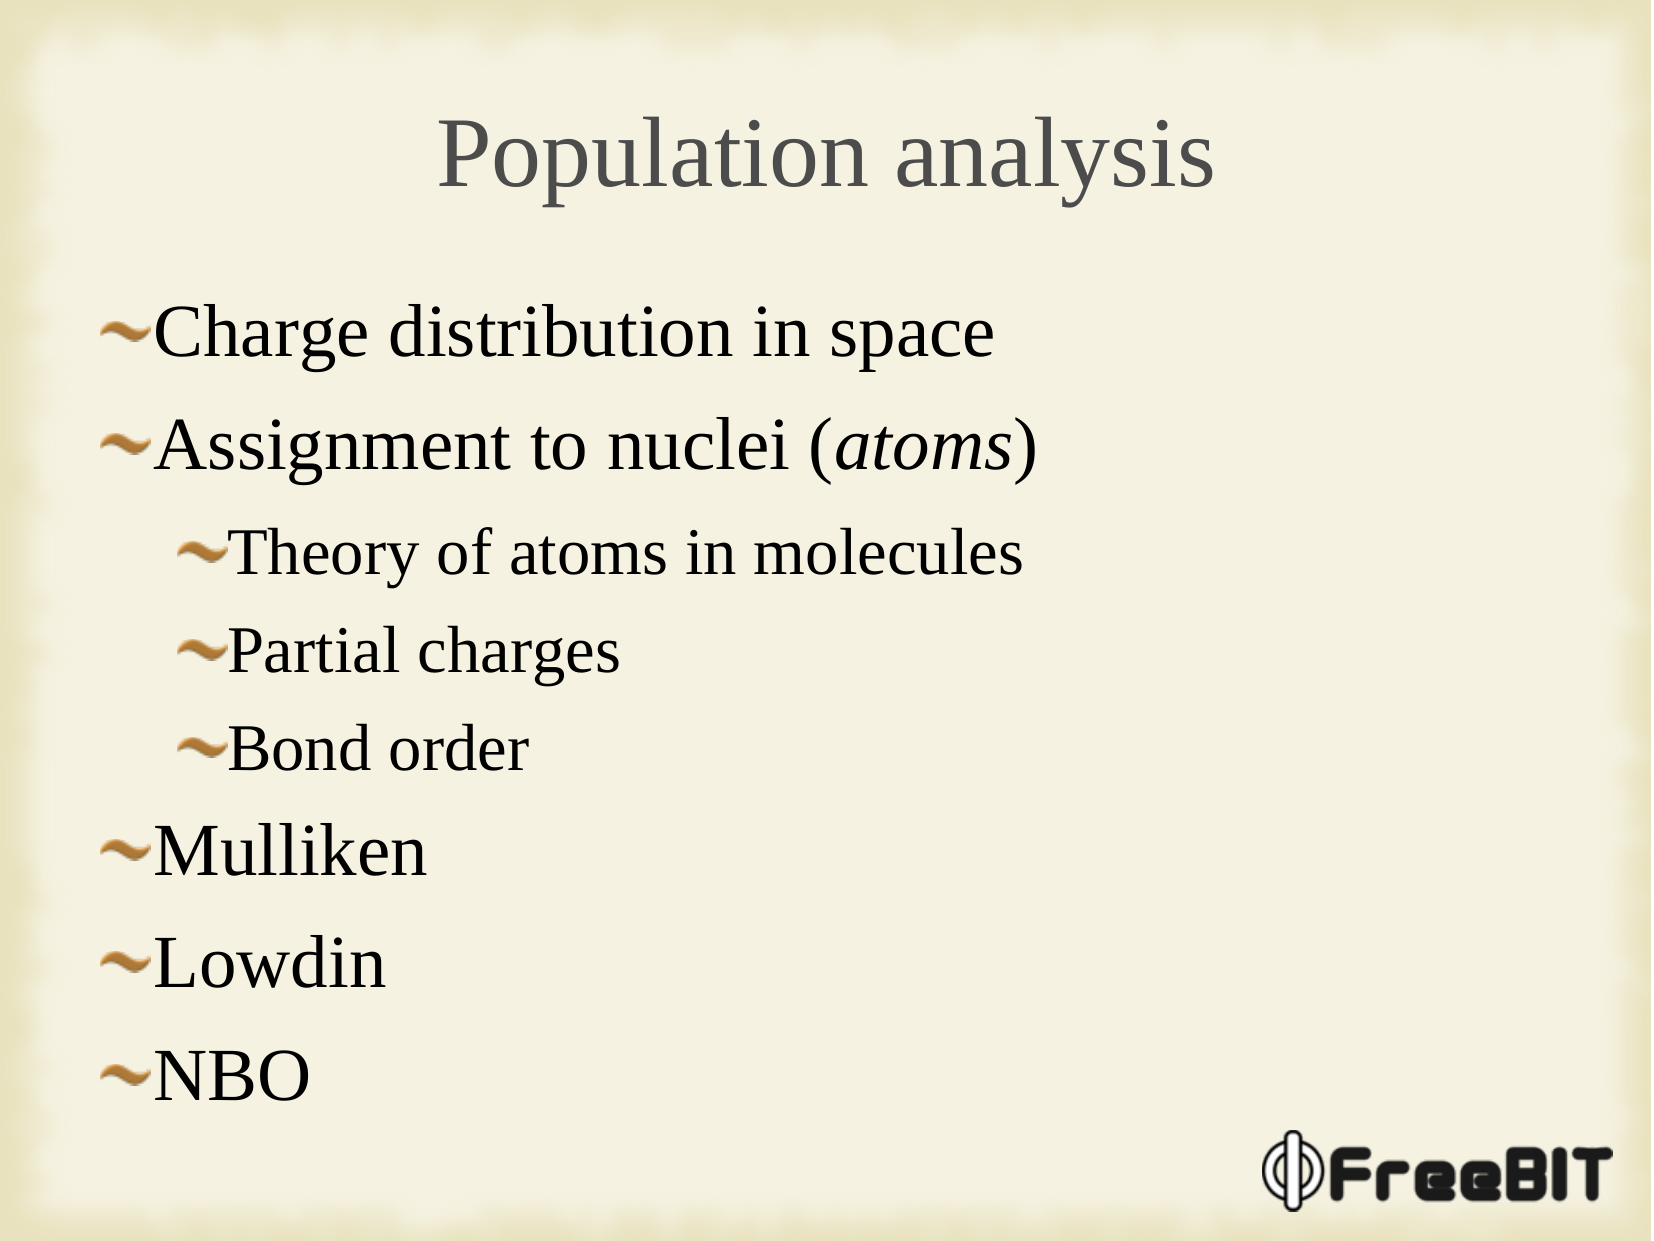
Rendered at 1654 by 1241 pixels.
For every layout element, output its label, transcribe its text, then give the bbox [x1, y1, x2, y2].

title Population analysis [82, 49, 1571, 257]
list Charge distribution in space Assignment to nuclei (atoms) Theory of atoms in molecules Partial charges Bond order Mulliken Lowdin NBO [82, 290, 1571, 1117]
picture [0, 0, 1651, 1241]
